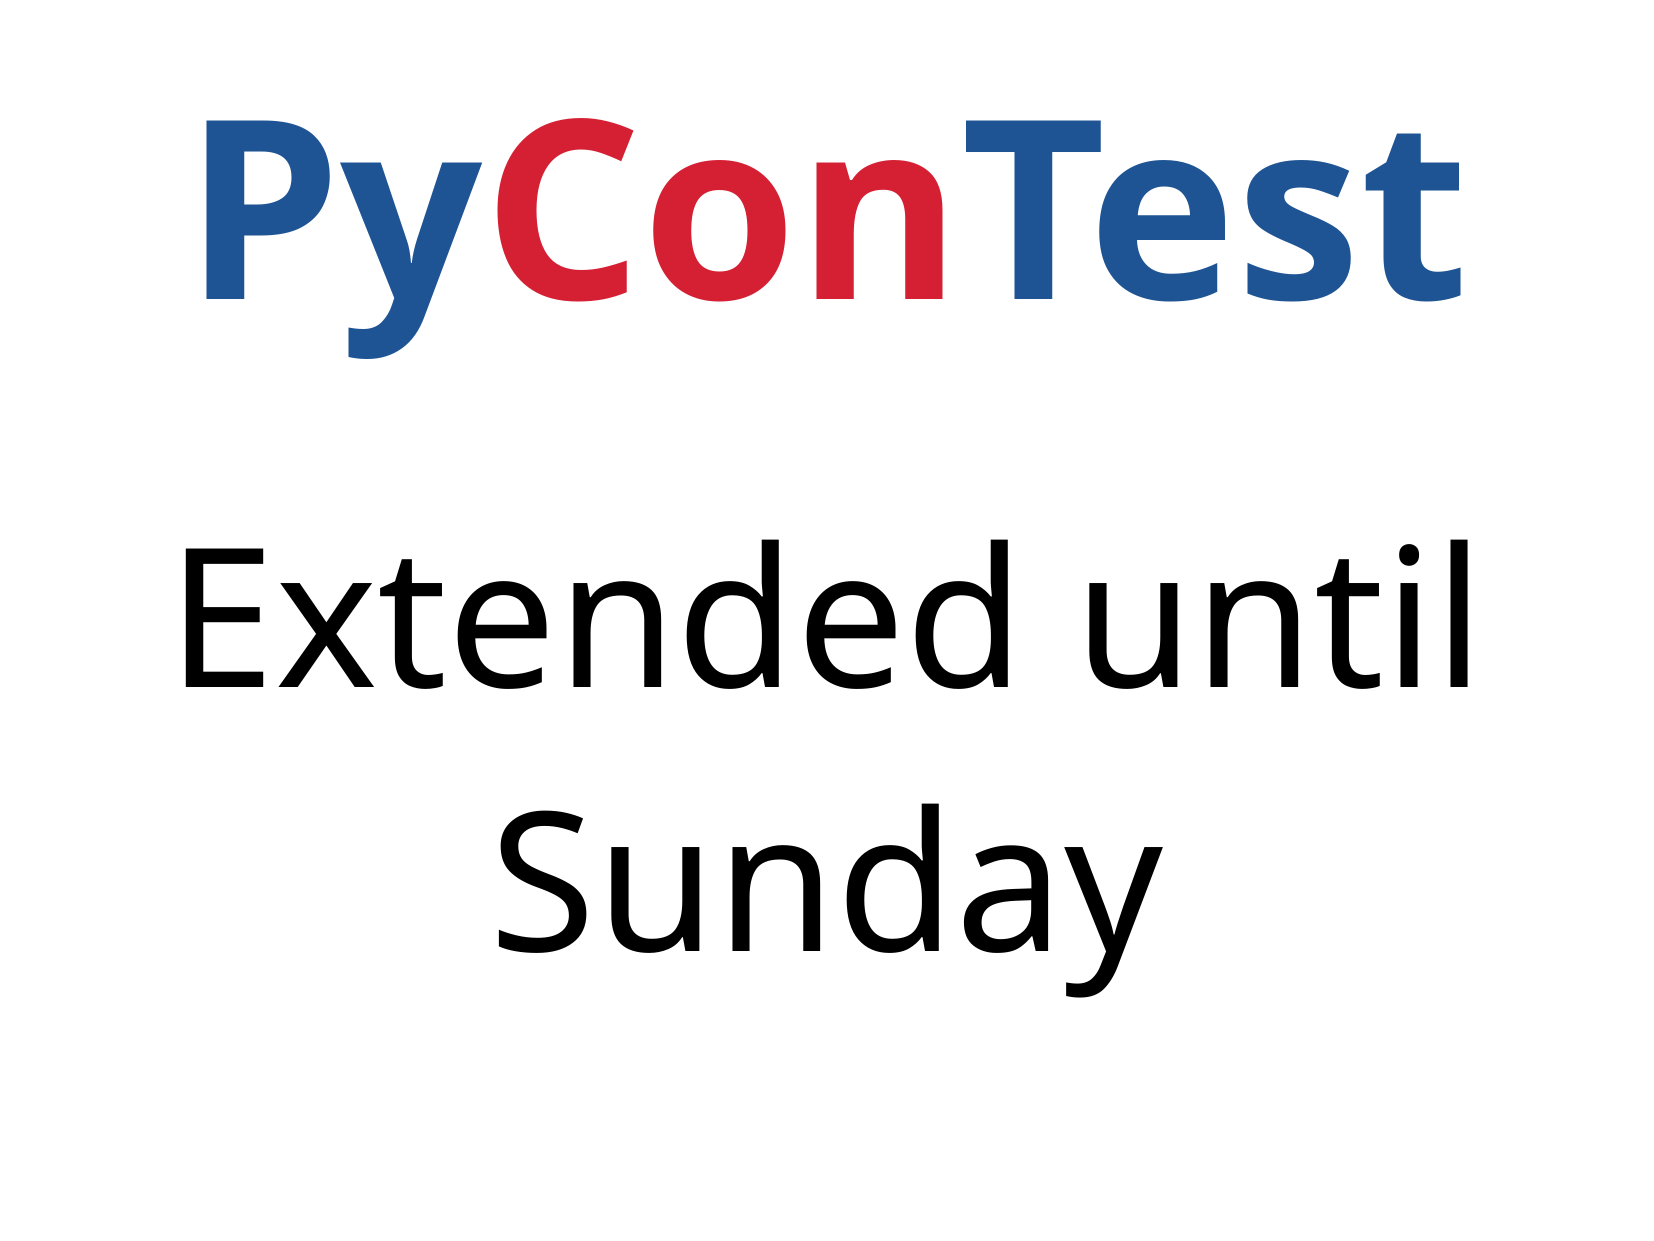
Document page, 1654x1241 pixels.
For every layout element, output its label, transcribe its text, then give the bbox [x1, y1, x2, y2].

list Extended until Sunday [82, 480, 1571, 1010]
title PyConTest [82, 45, 1571, 361]
